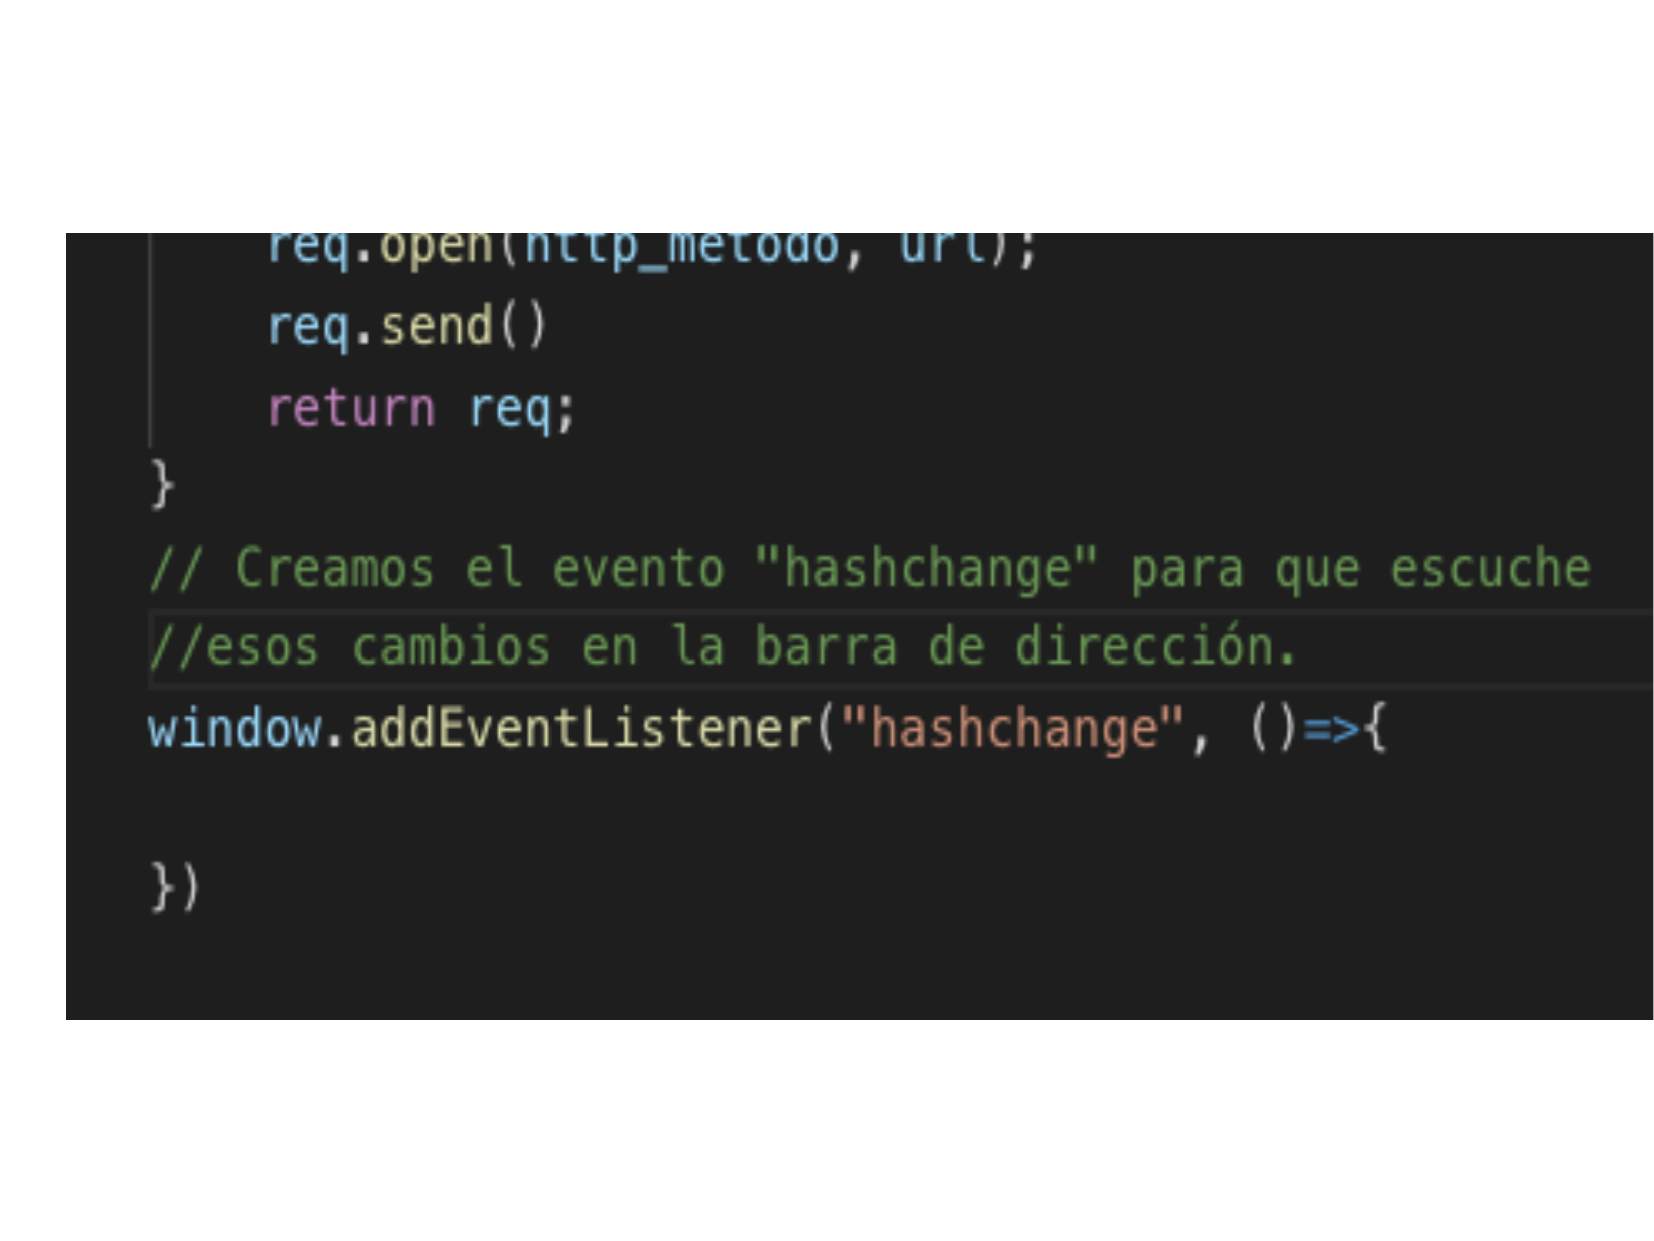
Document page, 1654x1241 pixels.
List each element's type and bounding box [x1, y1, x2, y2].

picture [66, 233, 1654, 1021]
